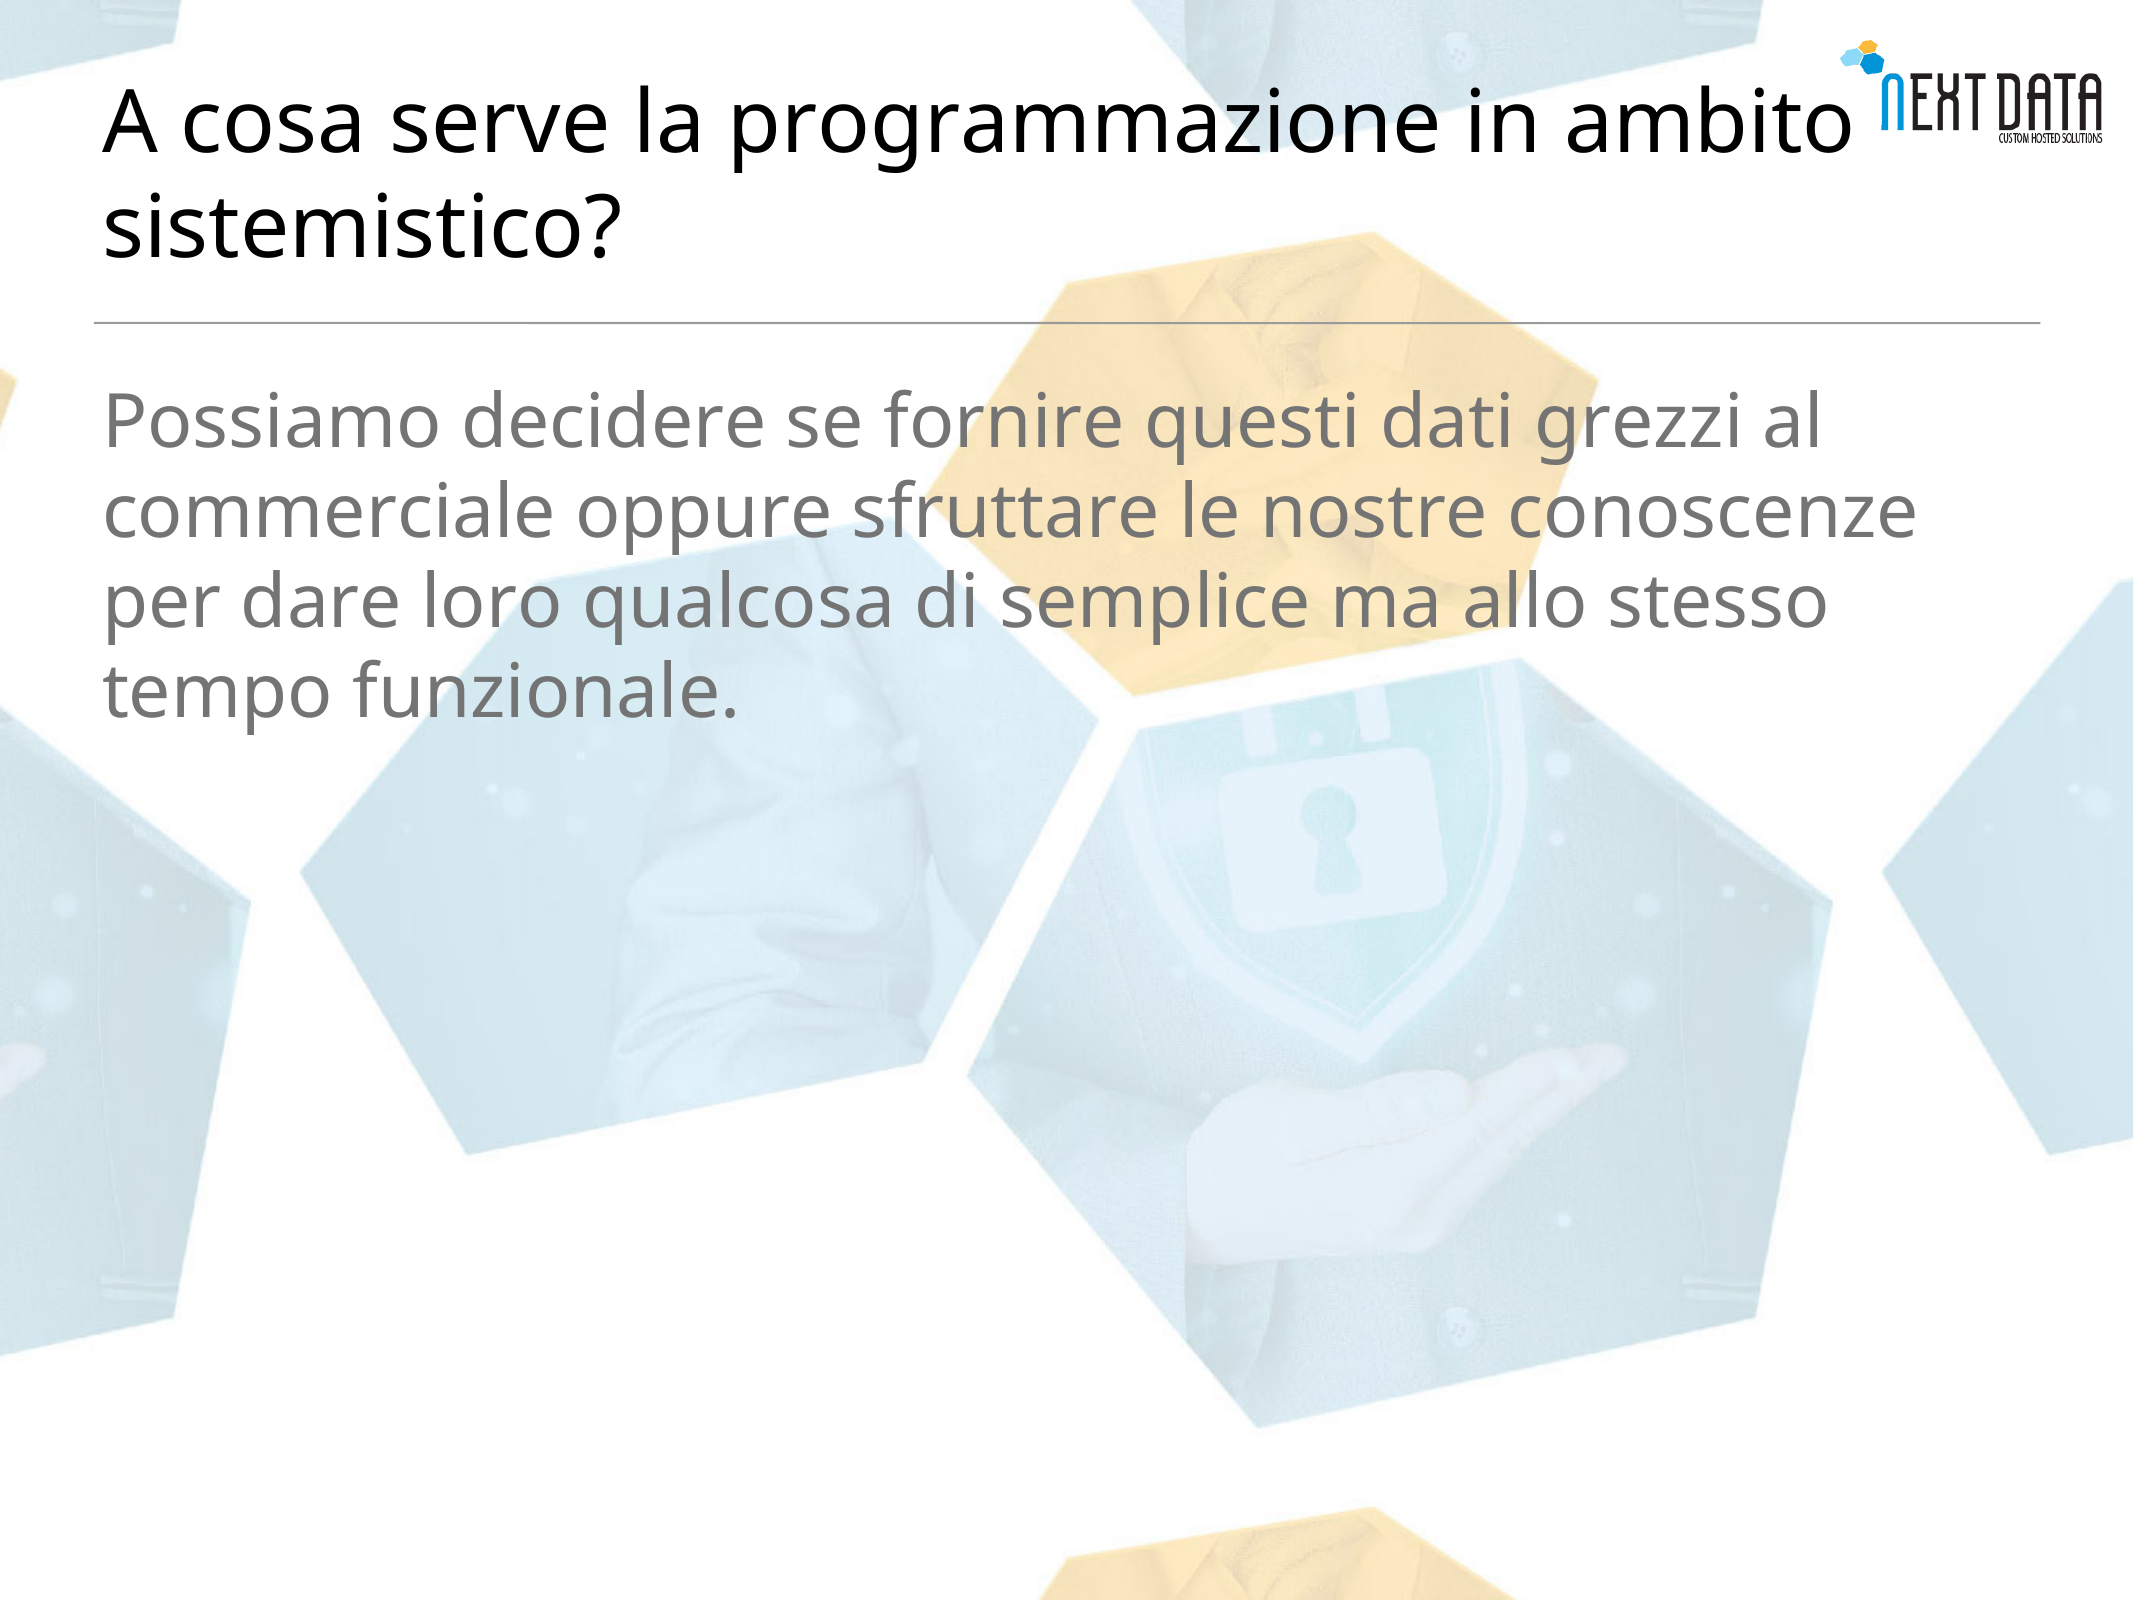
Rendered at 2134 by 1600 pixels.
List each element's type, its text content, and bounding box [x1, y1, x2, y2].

text_box Possiamo decidere se fornire questi dati grezzi al commerciale oppure sfruttare le nostre conoscenze per dare loro qualcosa di semplice ma allo stesso tempo funzionale. [93, 364, 2040, 1459]
picture [0, 0, 2134, 1600]
text_box A cosa serve la programmazione in ambito sistemistico? [93, 54, 2040, 284]
